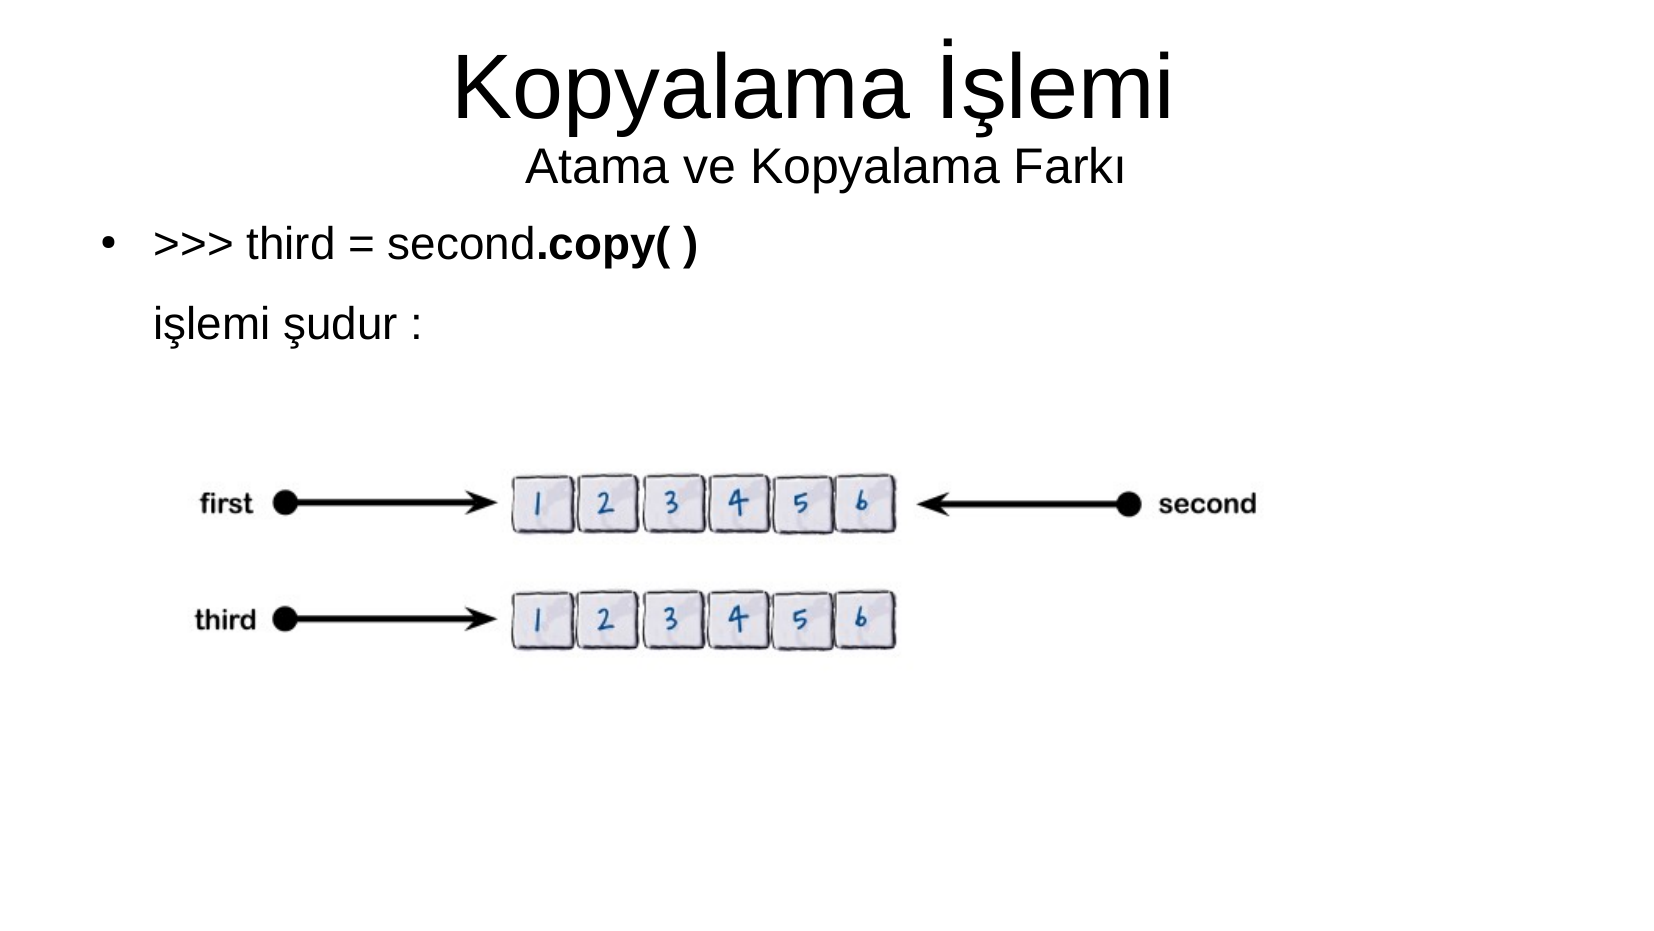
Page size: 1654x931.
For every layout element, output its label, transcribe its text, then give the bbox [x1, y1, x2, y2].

list >>> third = second.copy( ) işlemi şudur : [82, 217, 1571, 443]
picture [88, 419, 1378, 680]
title Kopyalama İşlemi Atama ve Kopyalama Farkı [82, 35, 1571, 194]
